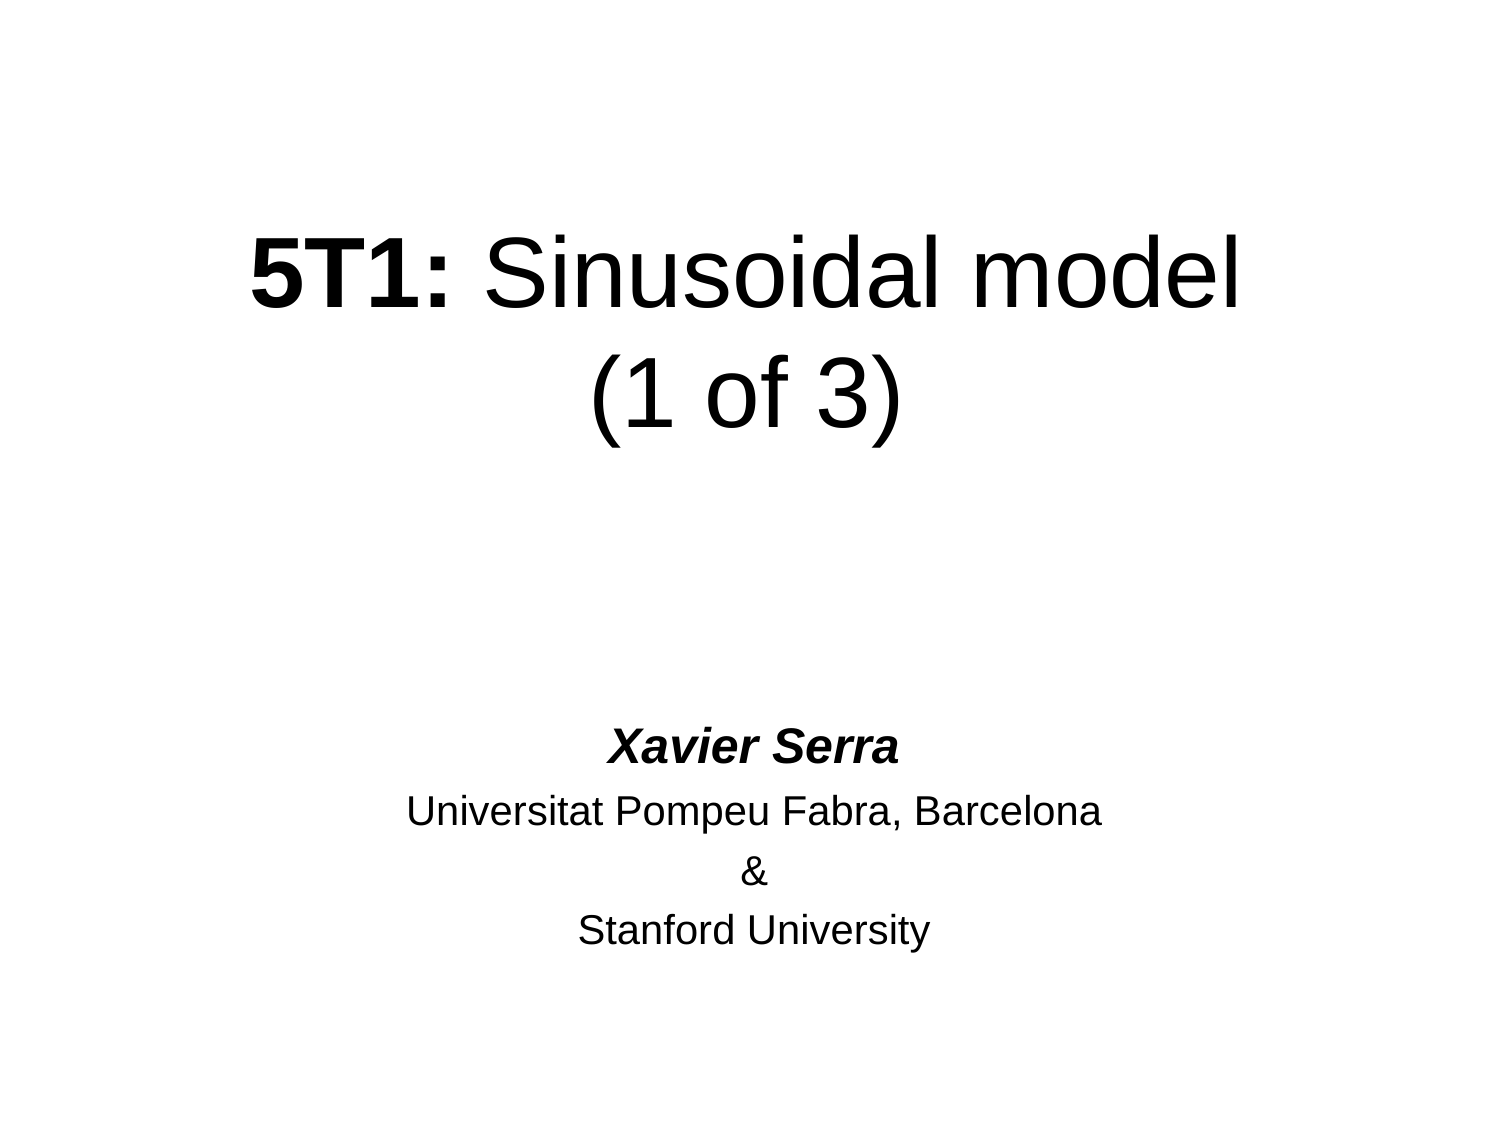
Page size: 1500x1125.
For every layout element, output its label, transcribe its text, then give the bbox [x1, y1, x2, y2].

text_box Xavier Serra Universitat Pompeu Fabra, Barcelona & Stanford University [340, 710, 1169, 901]
title 5T1: Sinusoidal model (1 of 3) [143, 82, 1350, 572]
